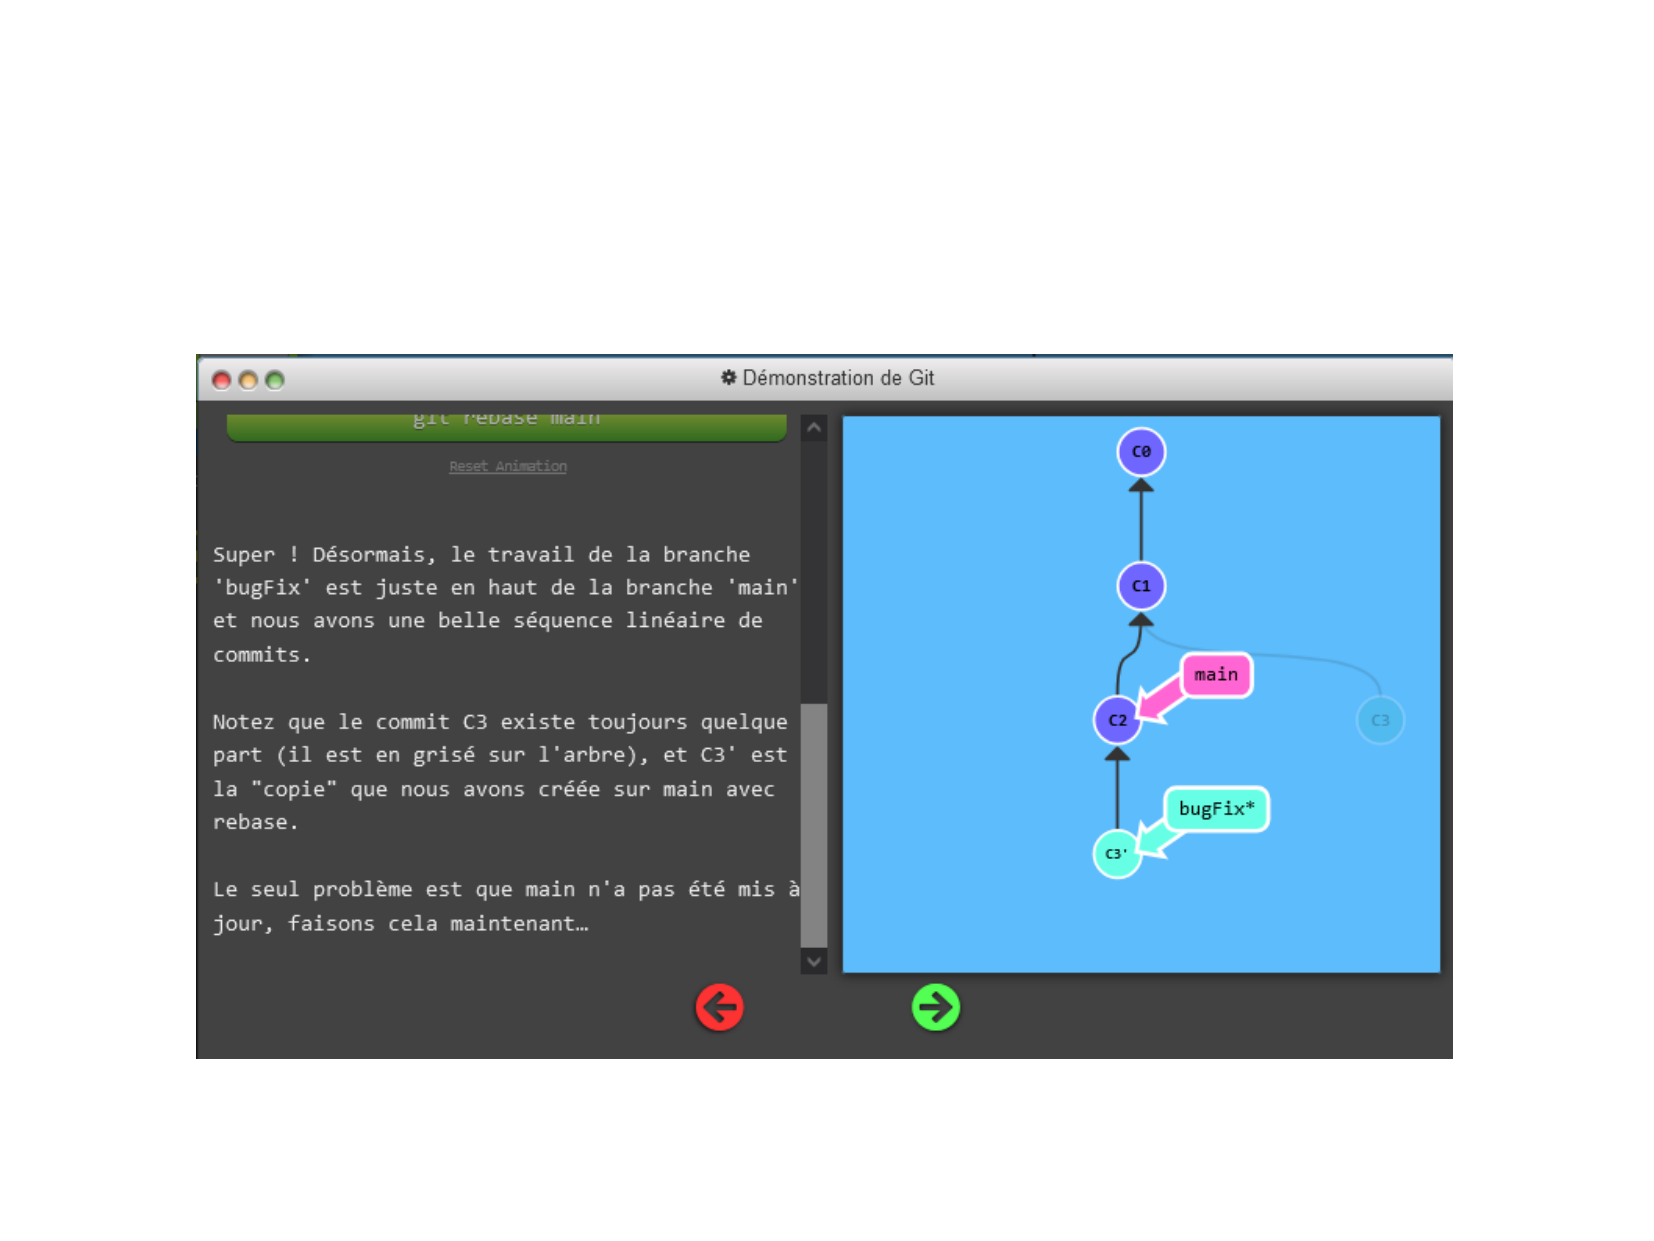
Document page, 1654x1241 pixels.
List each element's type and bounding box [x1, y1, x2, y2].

picture [196, 354, 1453, 1059]
